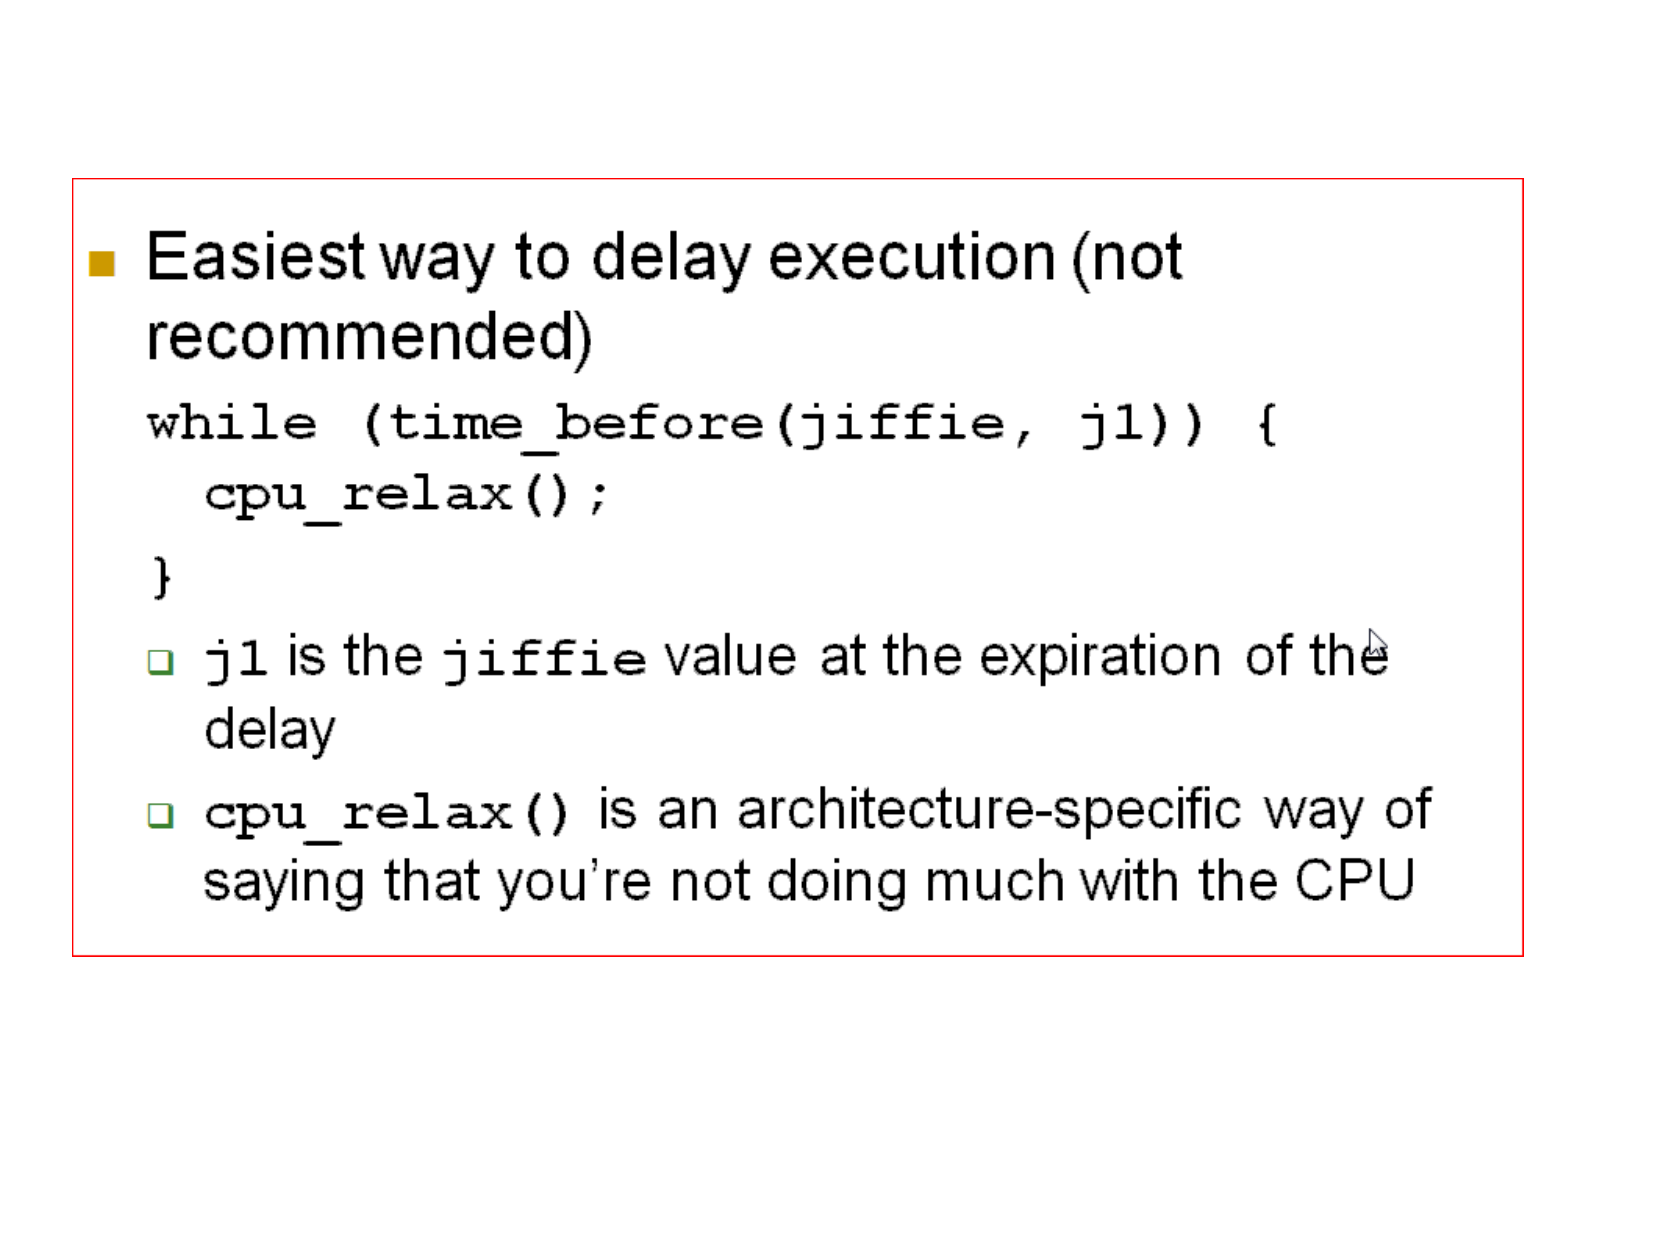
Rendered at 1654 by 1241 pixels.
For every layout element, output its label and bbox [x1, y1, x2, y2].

picture [72, 178, 1524, 957]
